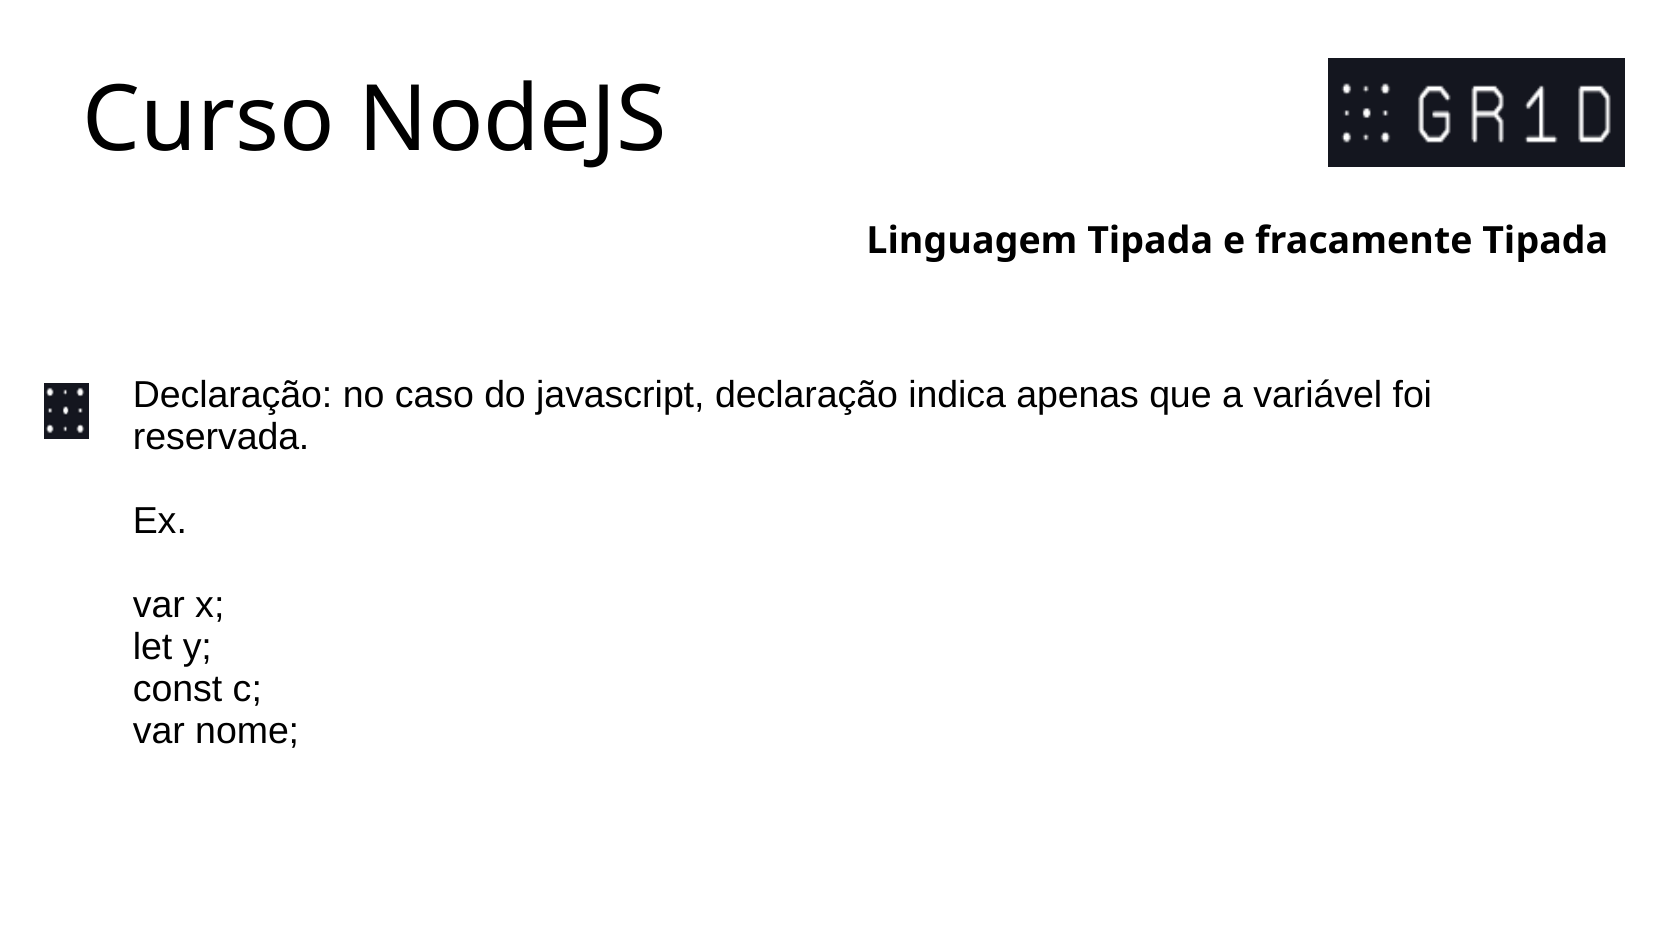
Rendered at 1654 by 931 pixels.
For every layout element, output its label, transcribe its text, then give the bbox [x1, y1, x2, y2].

text_box Declaração: no caso do javascript, declaração indica apenas que a variável foi reservada. Ex. var x; let y; const c; var nome; [118, 365, 1625, 759]
picture [1328, 58, 1625, 167]
title Curso NodeJS [82, 37, 1571, 193]
text_box Linguagem Tipada e fracamente Tipada [118, 206, 1625, 264]
picture [44, 383, 89, 439]
